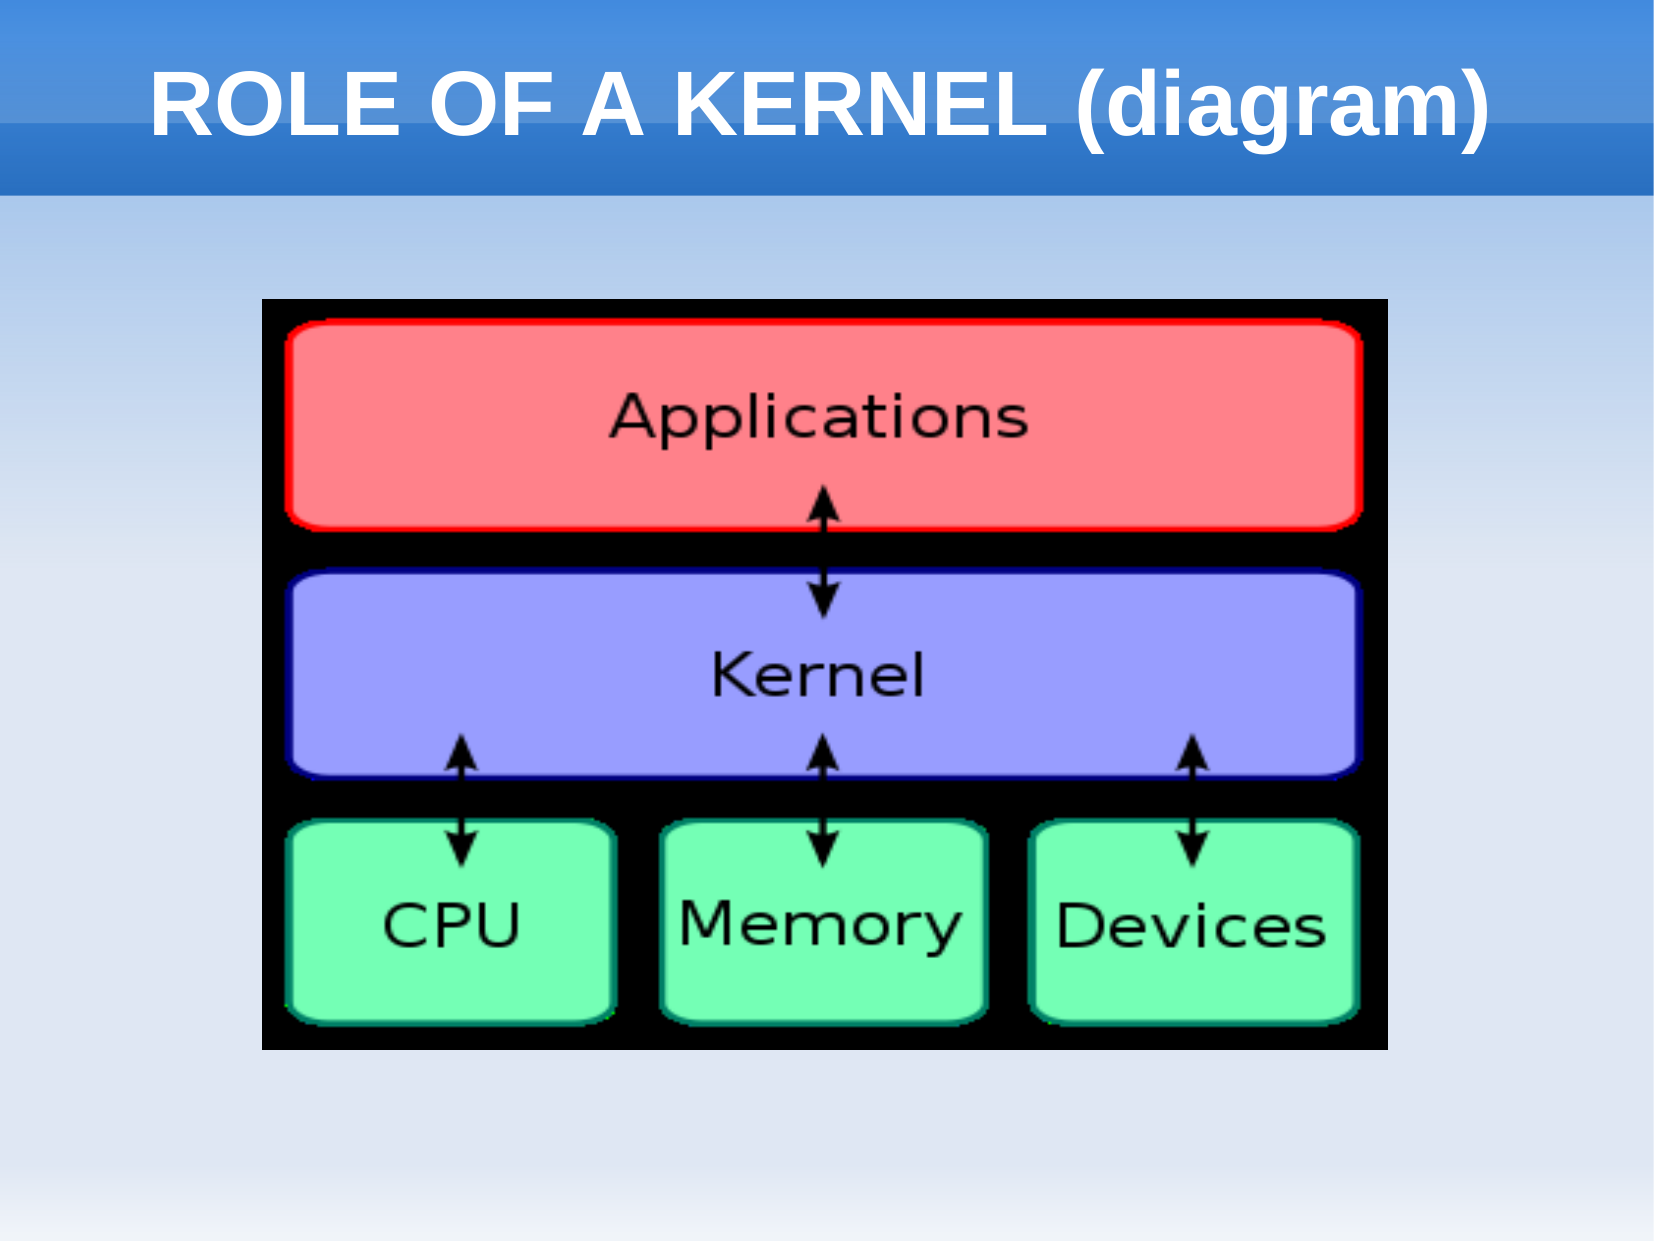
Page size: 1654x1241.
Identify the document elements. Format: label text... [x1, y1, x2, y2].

picture [0, 0, 1654, 1241]
title ROLE OF A KERNEL (diagram) [76, 7, 1565, 200]
